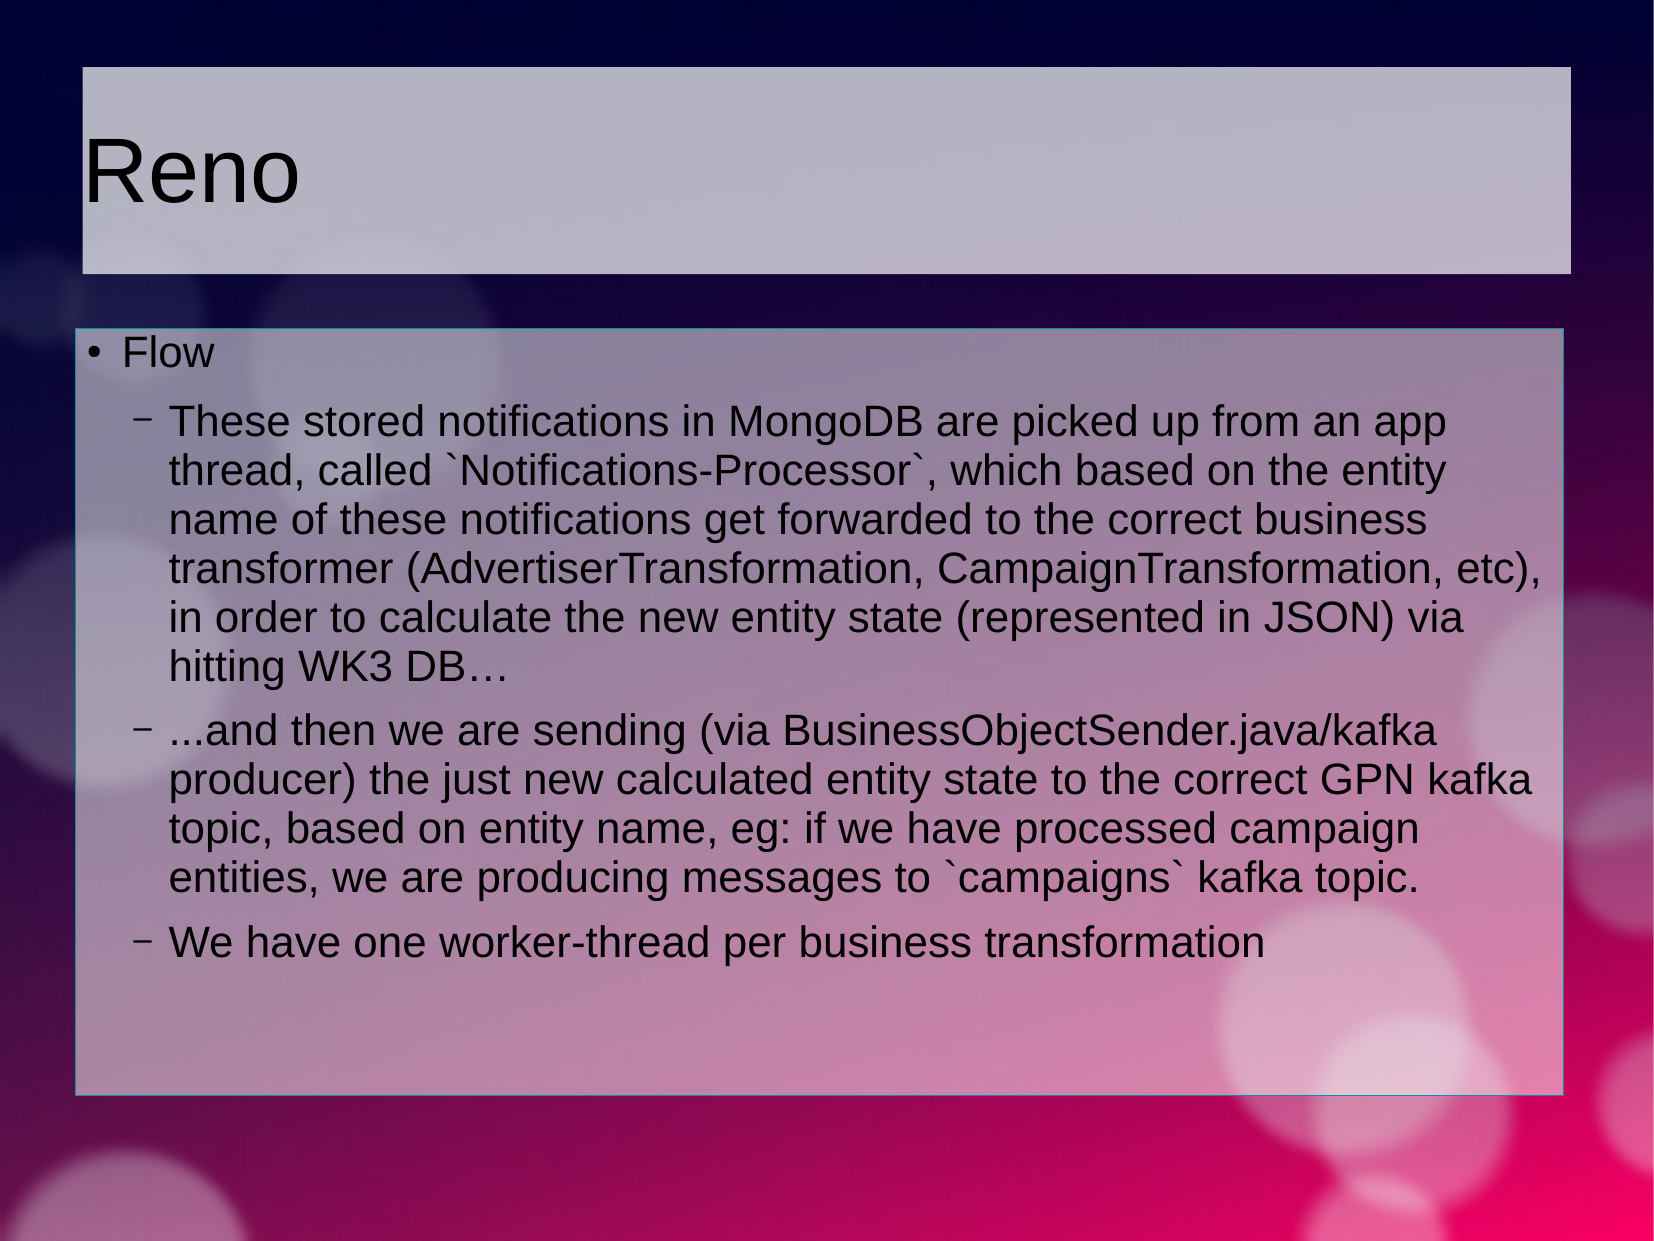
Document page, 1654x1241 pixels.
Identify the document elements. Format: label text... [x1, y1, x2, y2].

list Flow These stored notifications in MongoDB are picked up from an app thread, called `Notifications-Processor`, which based on the entity name of these notifications get forwarded to the correct business transformer (AdvertiserTransformation, CampaignTransformation, etc), in order to calculate the new entity state (represented in JSON) via hitting WK3 DB… ...and then we are sending (via BusinessObjectSender.java/kafka producer) the just new calculated entity state to the correct GPN kafka topic, based on entity name, eg: if we have processed campaign entities, we are producing messages to `campaigns` kafka topic. We have one worker-thread per business transformation [75, 328, 1564, 1096]
picture [0, 0, 1654, 1241]
title Reno [82, 67, 1571, 275]
